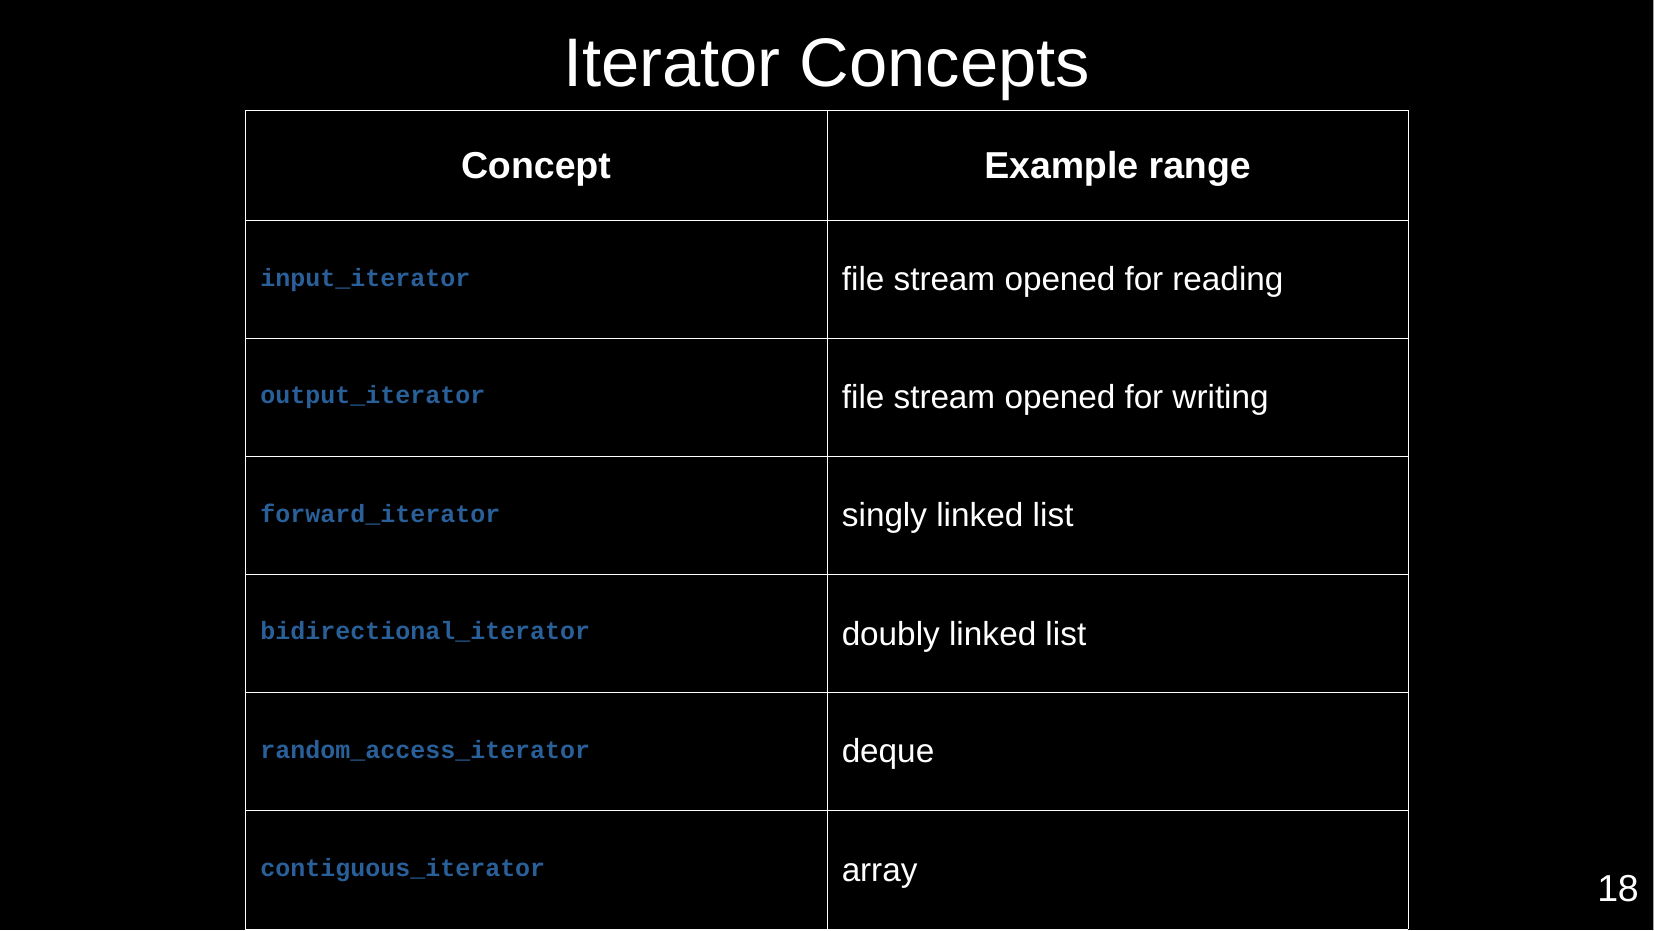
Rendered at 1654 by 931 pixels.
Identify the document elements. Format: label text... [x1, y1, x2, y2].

table_cell output_iterator [246, 339, 827, 456]
table_cell random_access_iterator [246, 693, 827, 810]
table_header Example range [828, 111, 1408, 220]
table_cell file stream opened for reading [828, 221, 1408, 338]
table_cell singly linked list [828, 457, 1408, 574]
table_cell forward_iterator [246, 457, 827, 574]
title Iterator Concepts [82, 4, 1571, 121]
text_box <number> [1024, 860, 1654, 931]
table_cell input_iterator [246, 221, 827, 338]
table_cell deque [828, 693, 1408, 810]
table_cell doubly linked list [828, 575, 1408, 692]
table_cell file stream opened for writing [828, 339, 1408, 456]
table_header Concept [246, 111, 827, 220]
table_cell bidirectional_iterator [246, 575, 827, 692]
table_cell array [828, 811, 1408, 929]
table_cell contiguous_iterator [246, 811, 827, 929]
